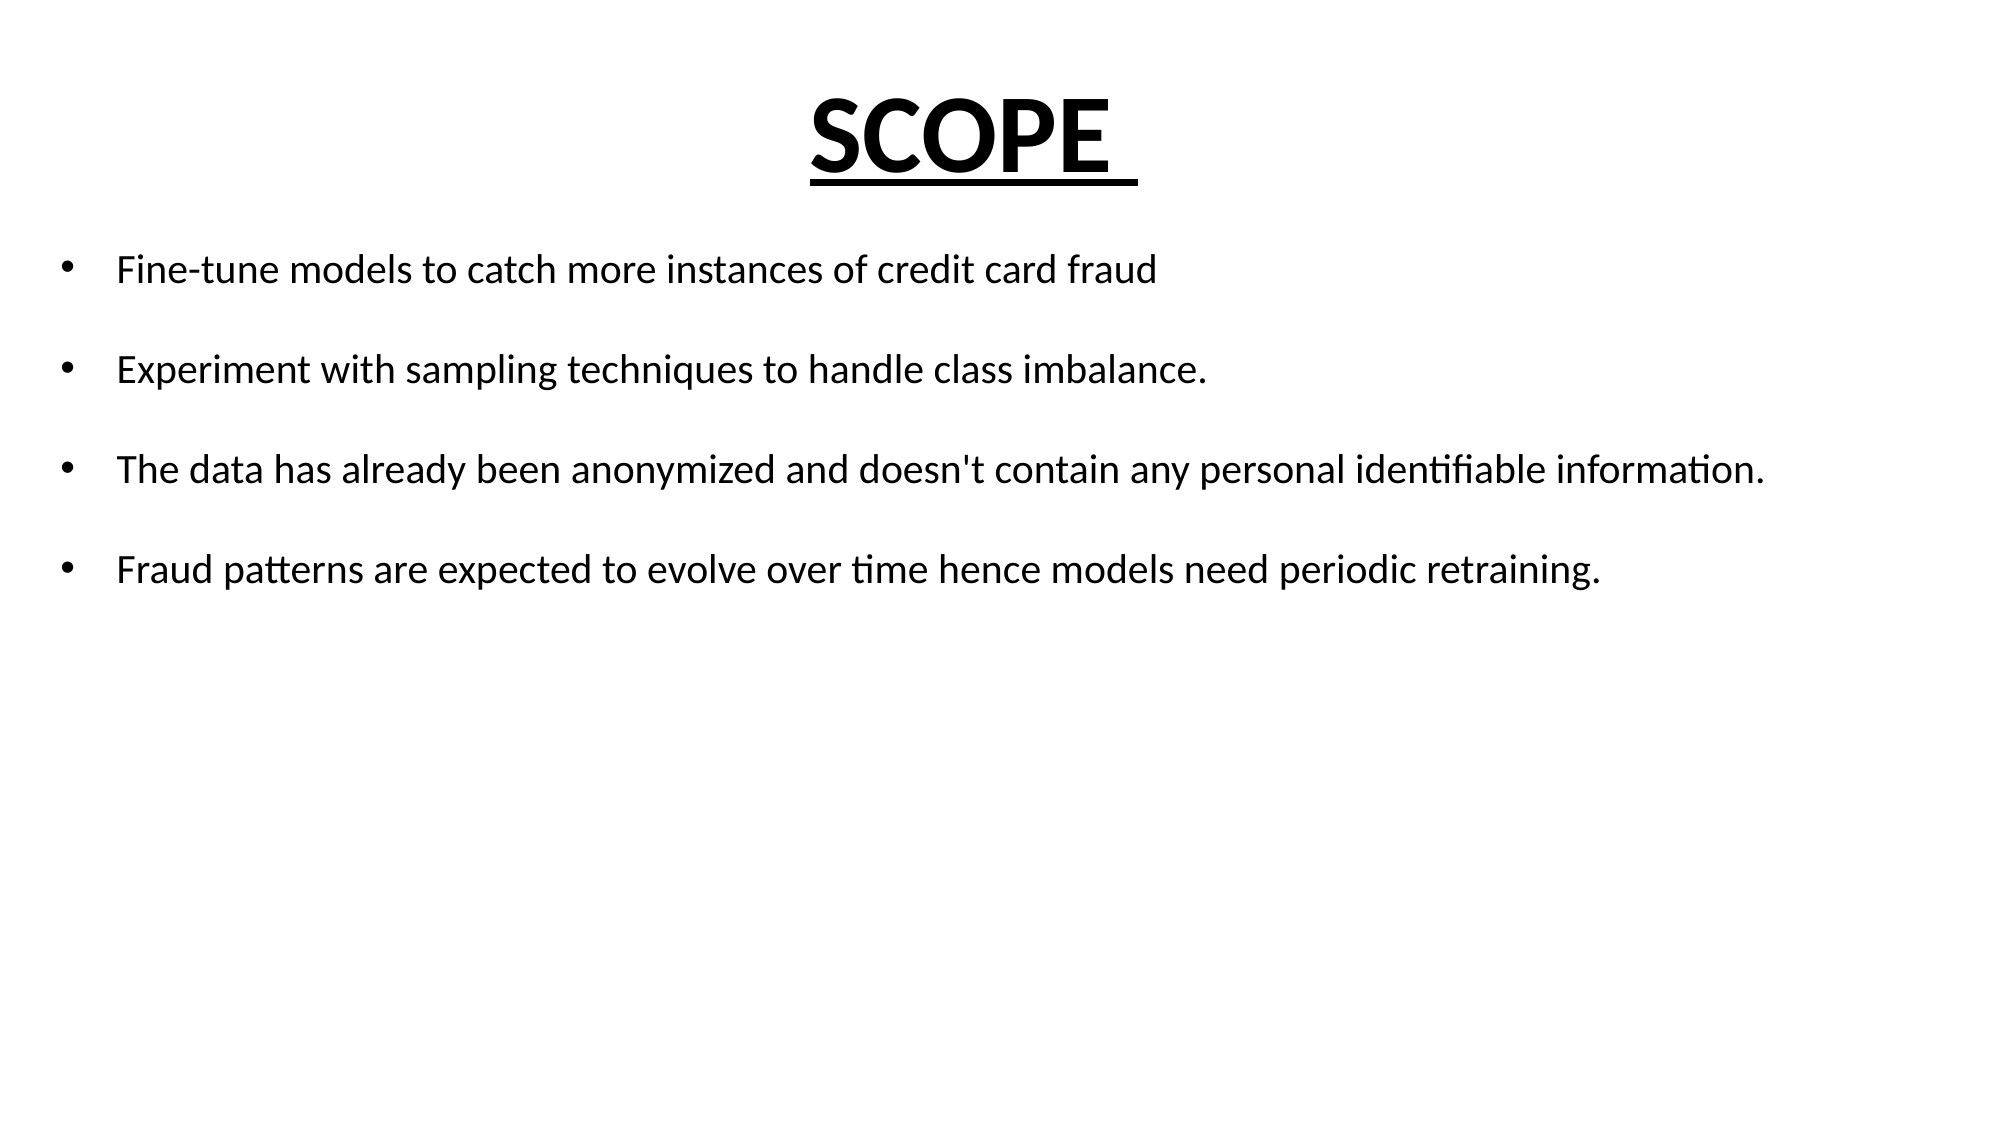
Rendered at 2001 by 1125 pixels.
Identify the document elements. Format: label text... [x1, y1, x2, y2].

text_box Fine-tune models to catch more instances of credit card fraud Experiment with sampling techniques to handle class imbalance. The data has already been anonymized and doesn't contain any personal identifiable information. Fraud patterns are expected to evolve over time hence models need periodic retraining. [45, 234, 1896, 603]
text_box SCOPE [361, 52, 1896, 204]
